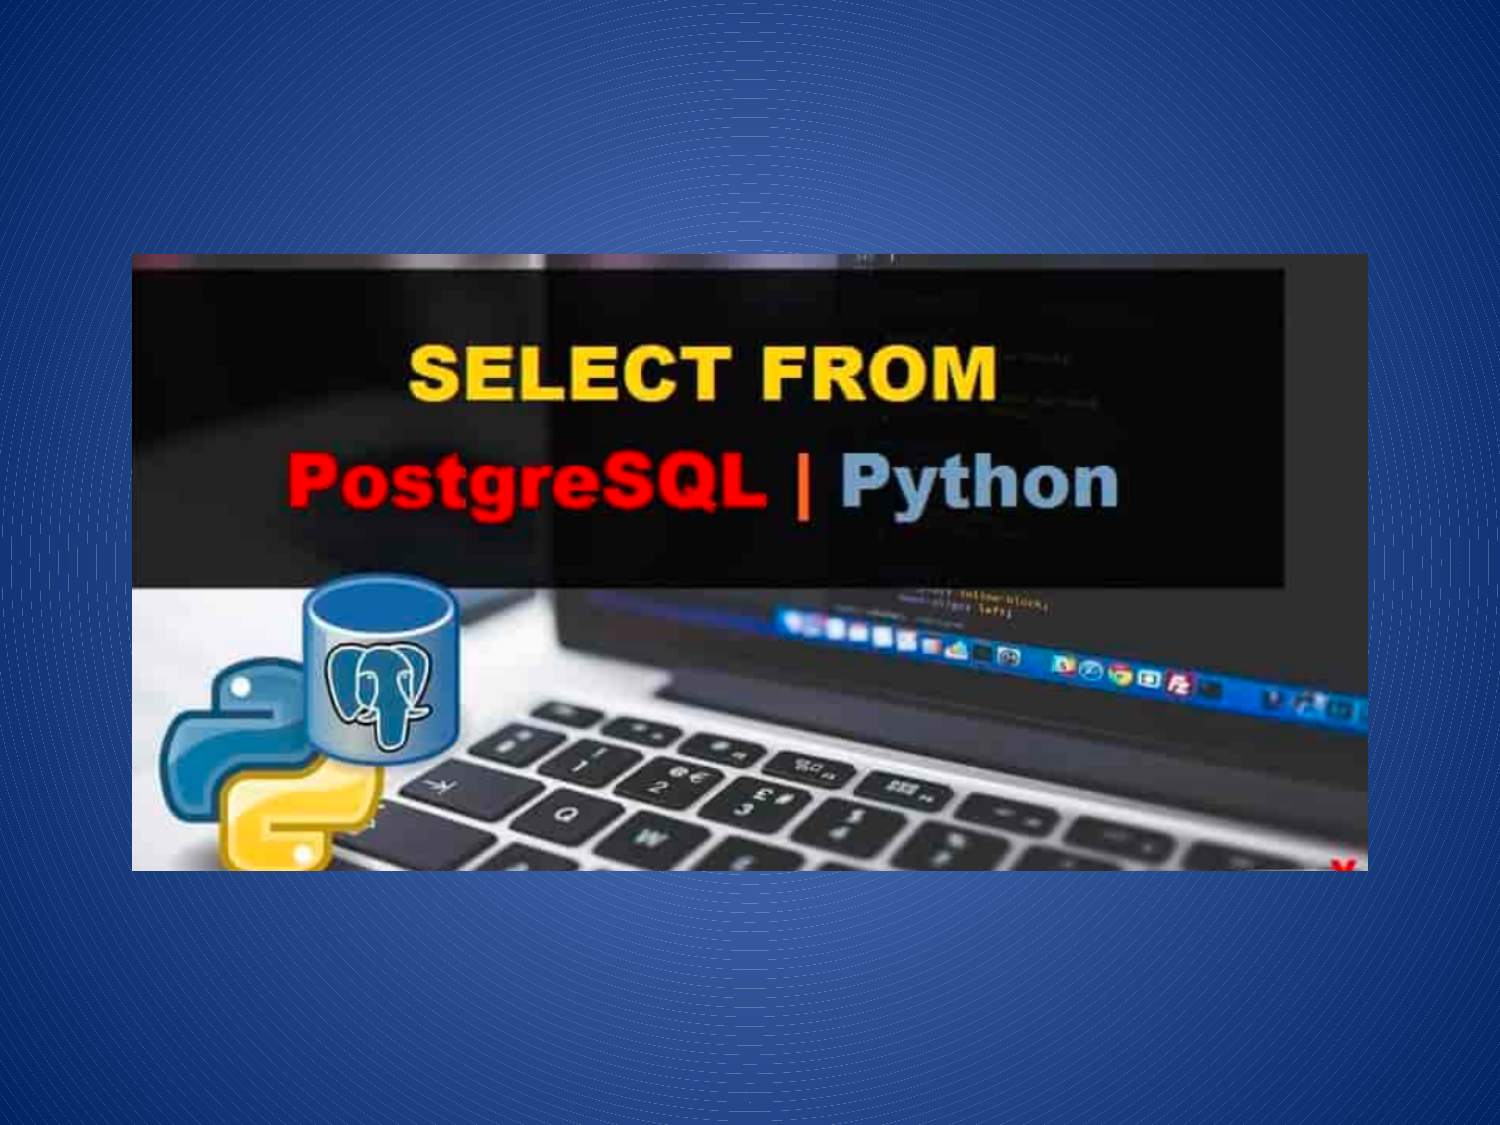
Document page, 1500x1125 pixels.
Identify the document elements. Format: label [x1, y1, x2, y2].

picture [132, 254, 1368, 871]
